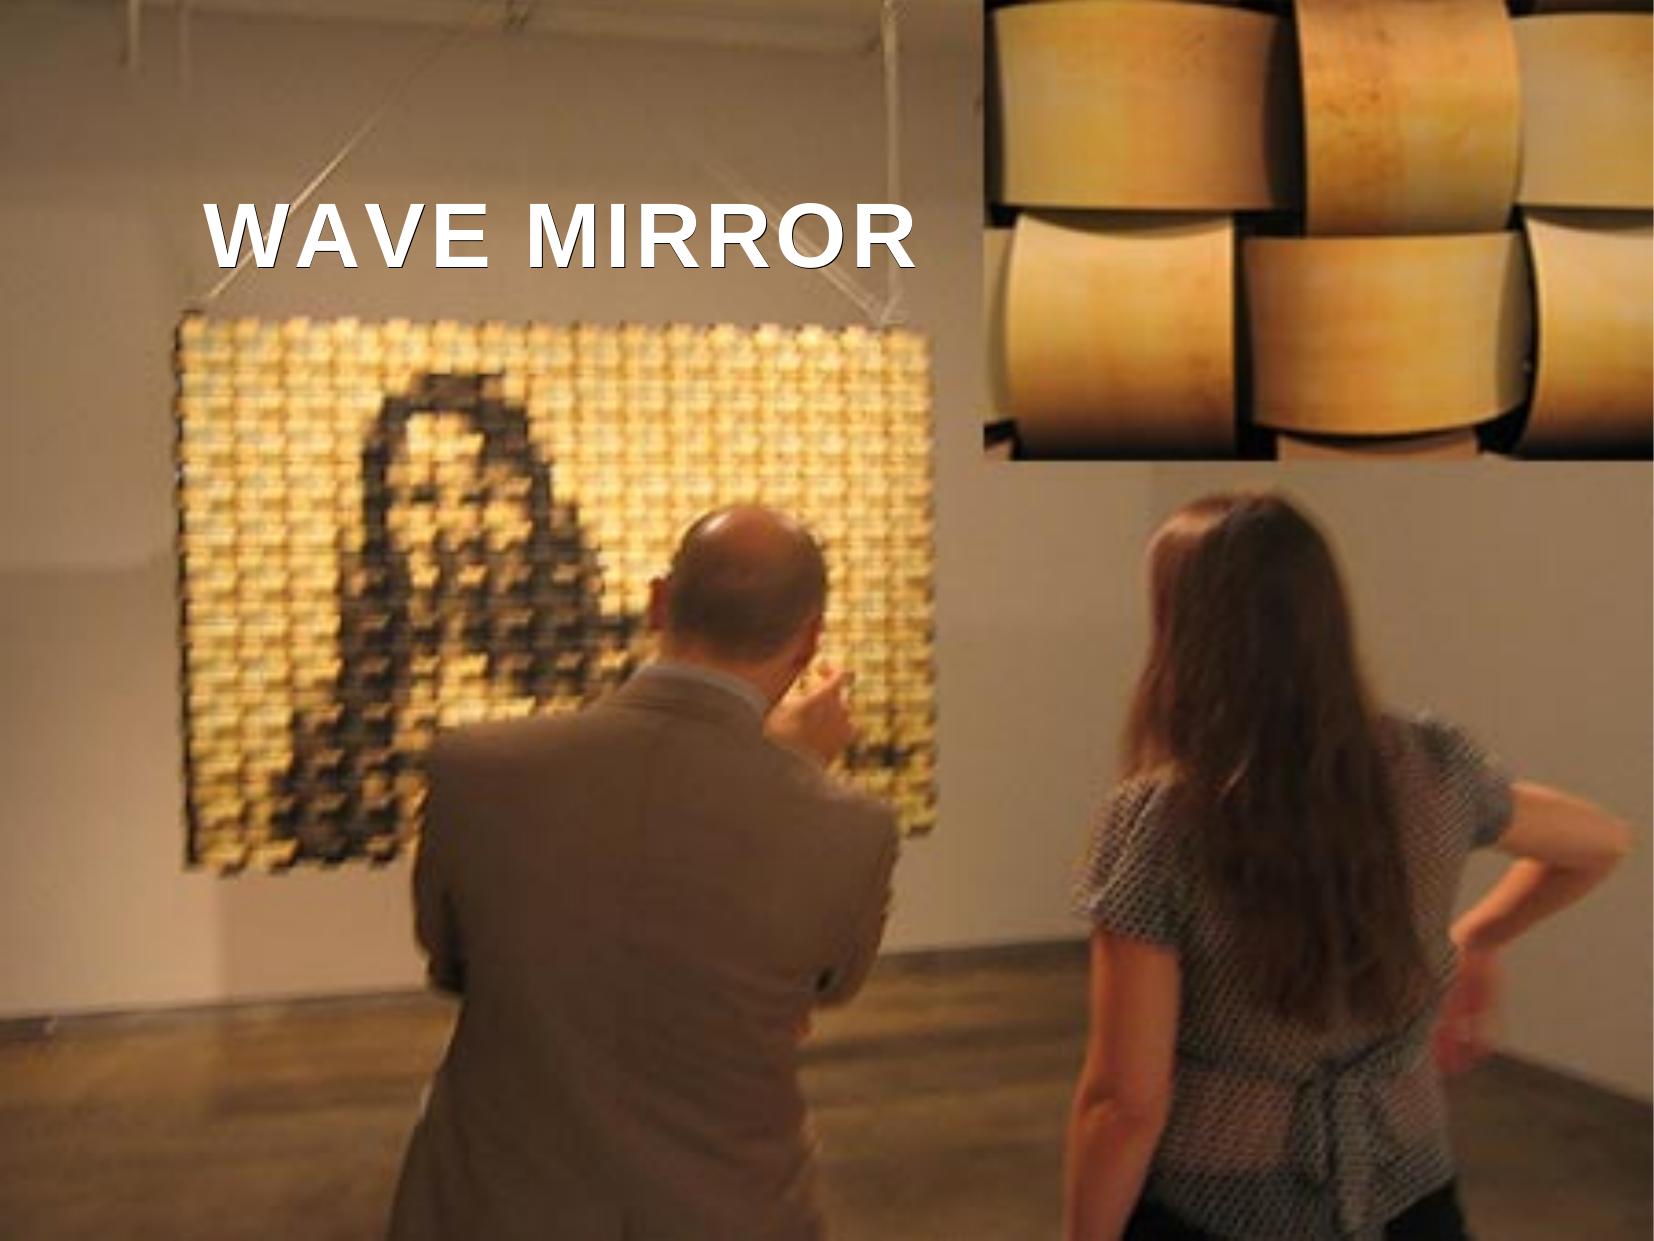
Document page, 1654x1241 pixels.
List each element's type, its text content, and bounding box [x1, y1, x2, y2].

subtitle WAVE MIRROR [177, 147, 945, 325]
picture [0, 0, 1654, 1241]
